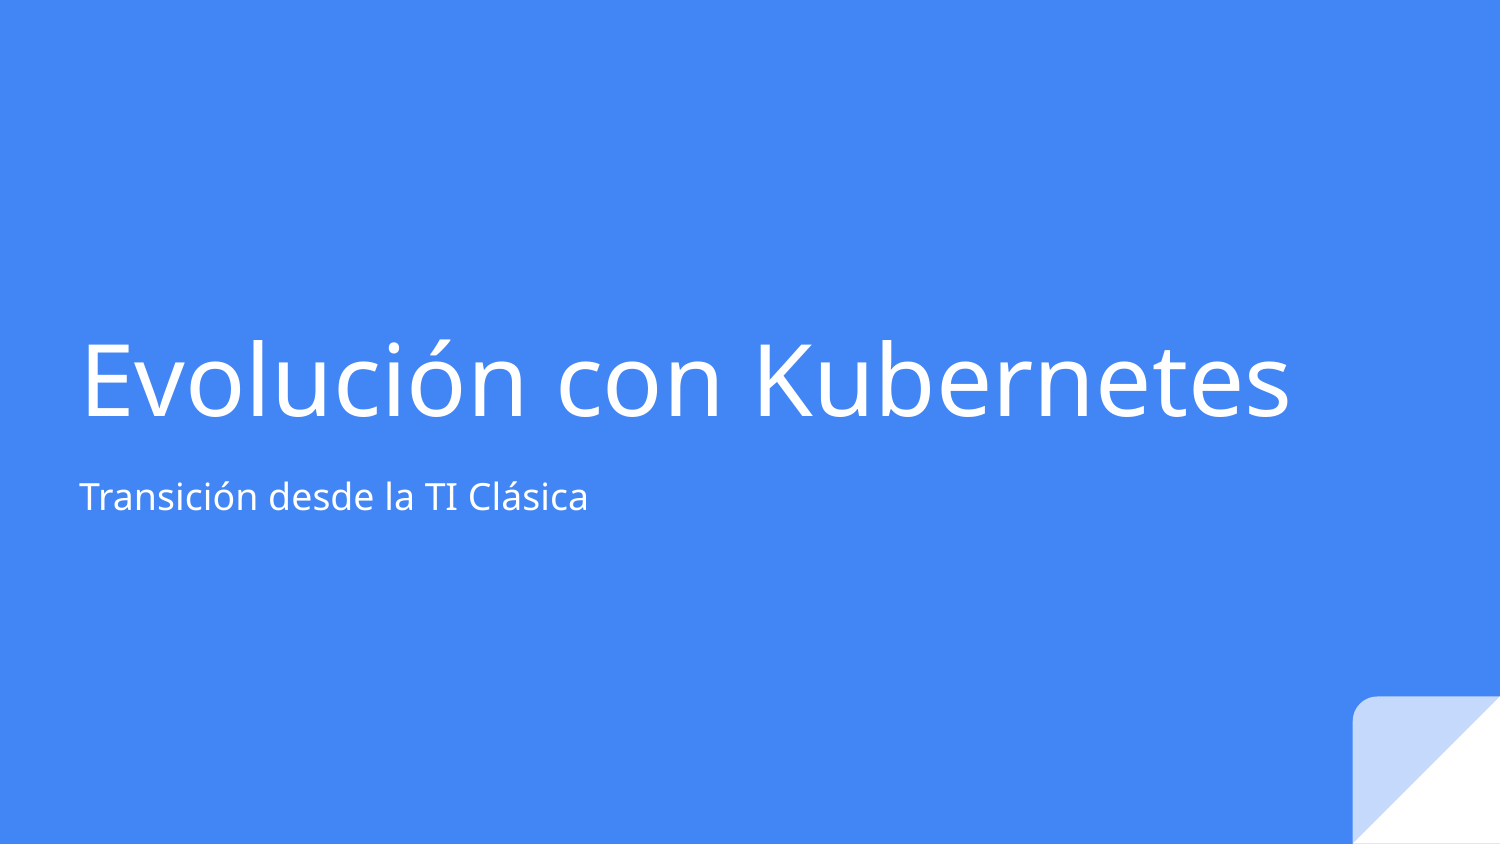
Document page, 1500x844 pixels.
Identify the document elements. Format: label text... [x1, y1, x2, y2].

subtitle Transición desde la TI Clásica [64, 457, 1413, 529]
title Evolución con Kubernetes [64, 298, 1413, 452]
